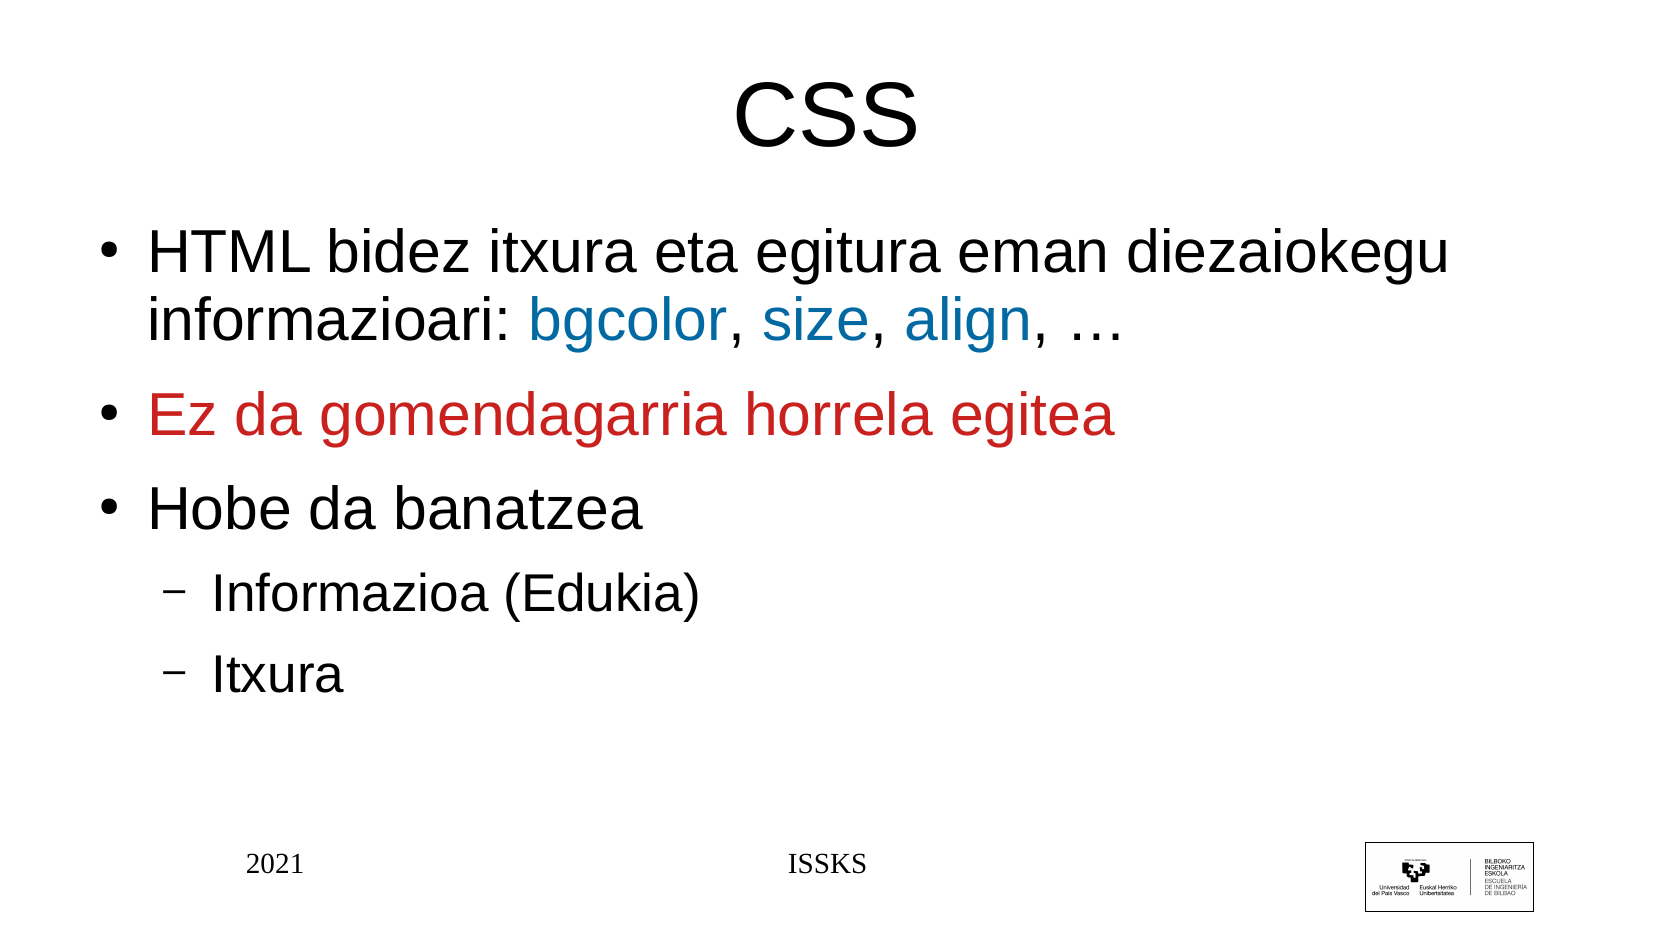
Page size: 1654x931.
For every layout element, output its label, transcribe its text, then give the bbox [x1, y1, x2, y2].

picture [1366, 843, 1533, 911]
title CSS [82, 37, 1571, 193]
list HTML bidez itxura eta egitura eman diezaiokegu informazioari: bgcolor, size, align, … Ez da gomendagarria horrela egitea Hobe da banatzea Informazioa (Edukia) Itxura [82, 217, 1456, 758]
